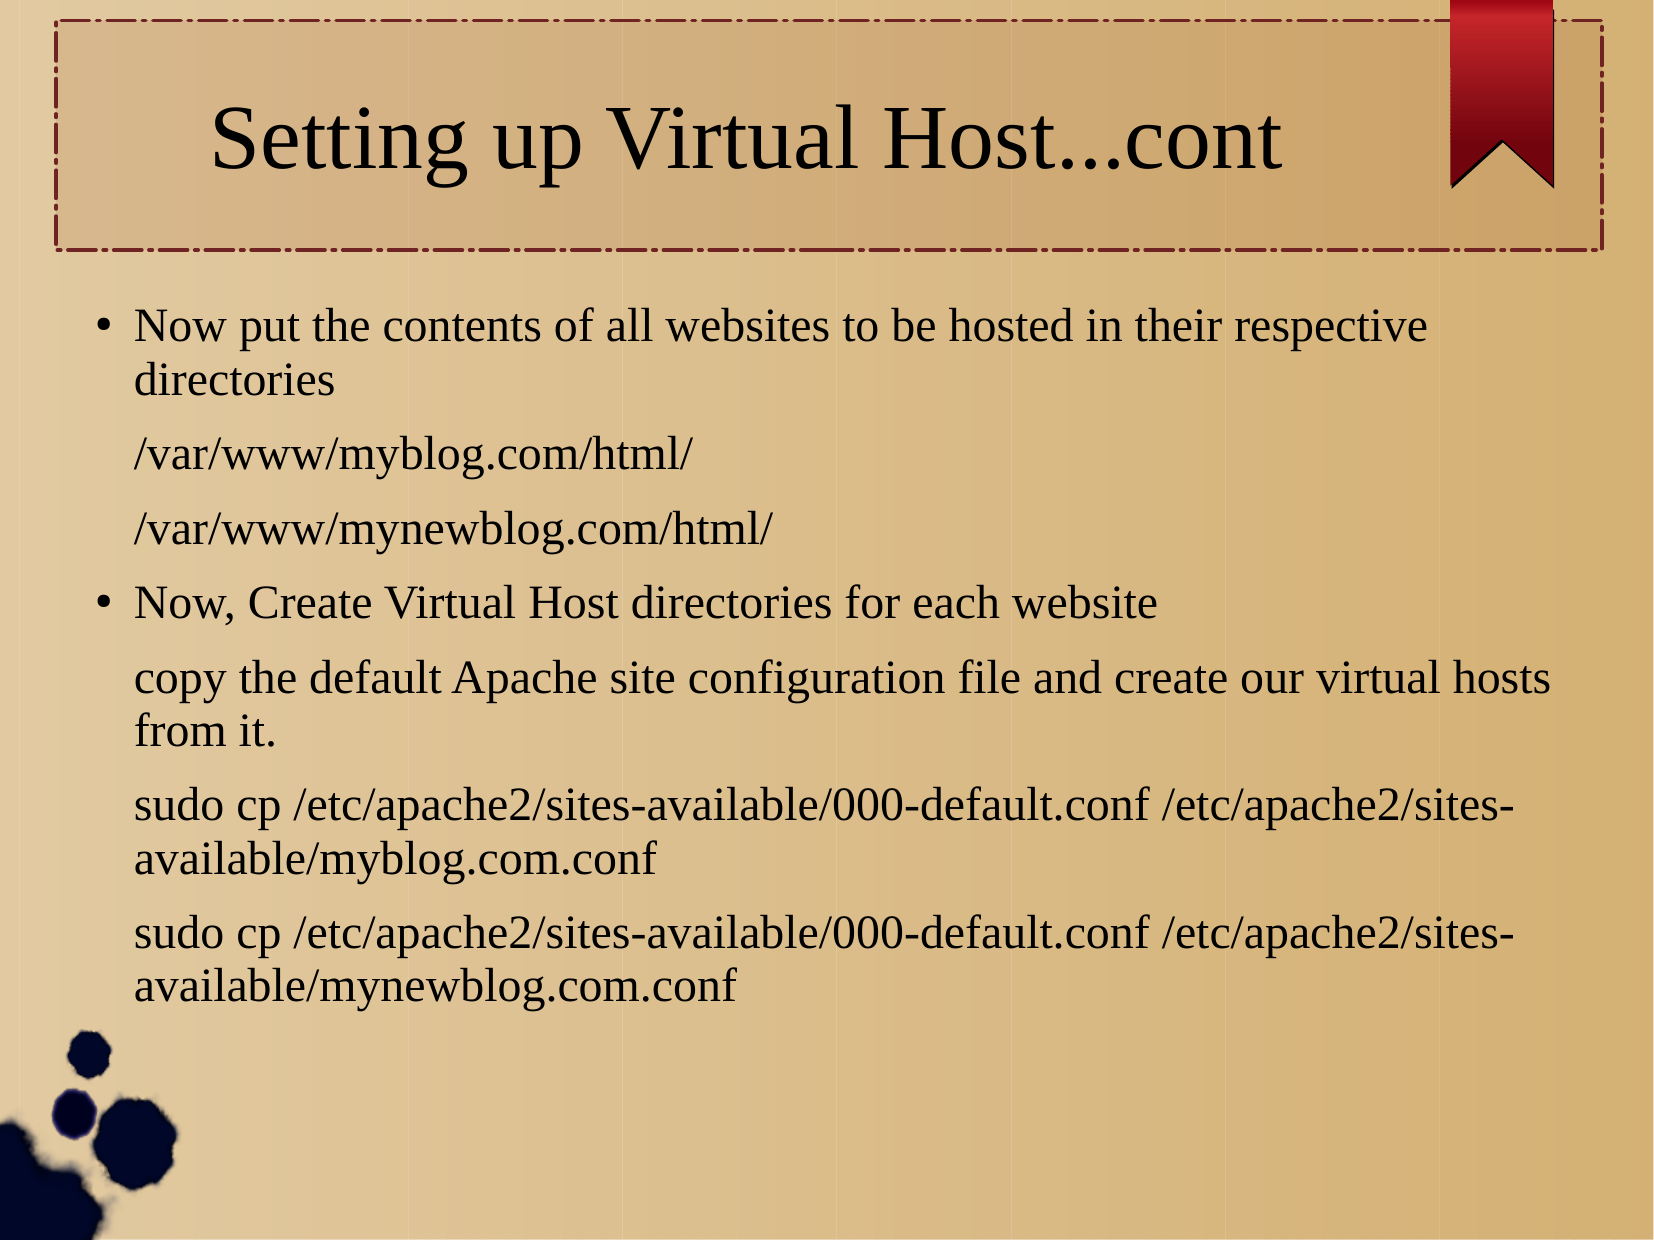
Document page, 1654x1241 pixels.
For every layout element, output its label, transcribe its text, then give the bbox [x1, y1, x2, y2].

title Setting up Virtual Host...cont [82, 47, 1412, 229]
list Now put the contents of all websites to be hosted in their respective directories /var/www/myblog.com/html/ /var/www/mynewblog.com/html/ Now, Create Virtual Host directories for each website copy the default Apache site configuration file and create our virtual hosts from it. sudo cp /etc/apache2/sites-available/000-default.conf /etc/apache2/sites-available/myblog.com.conf sudo cp /etc/apache2/sites-available/000-default.conf /etc/apache2/sites-available/mynewblog.com.conf [82, 299, 1571, 1019]
